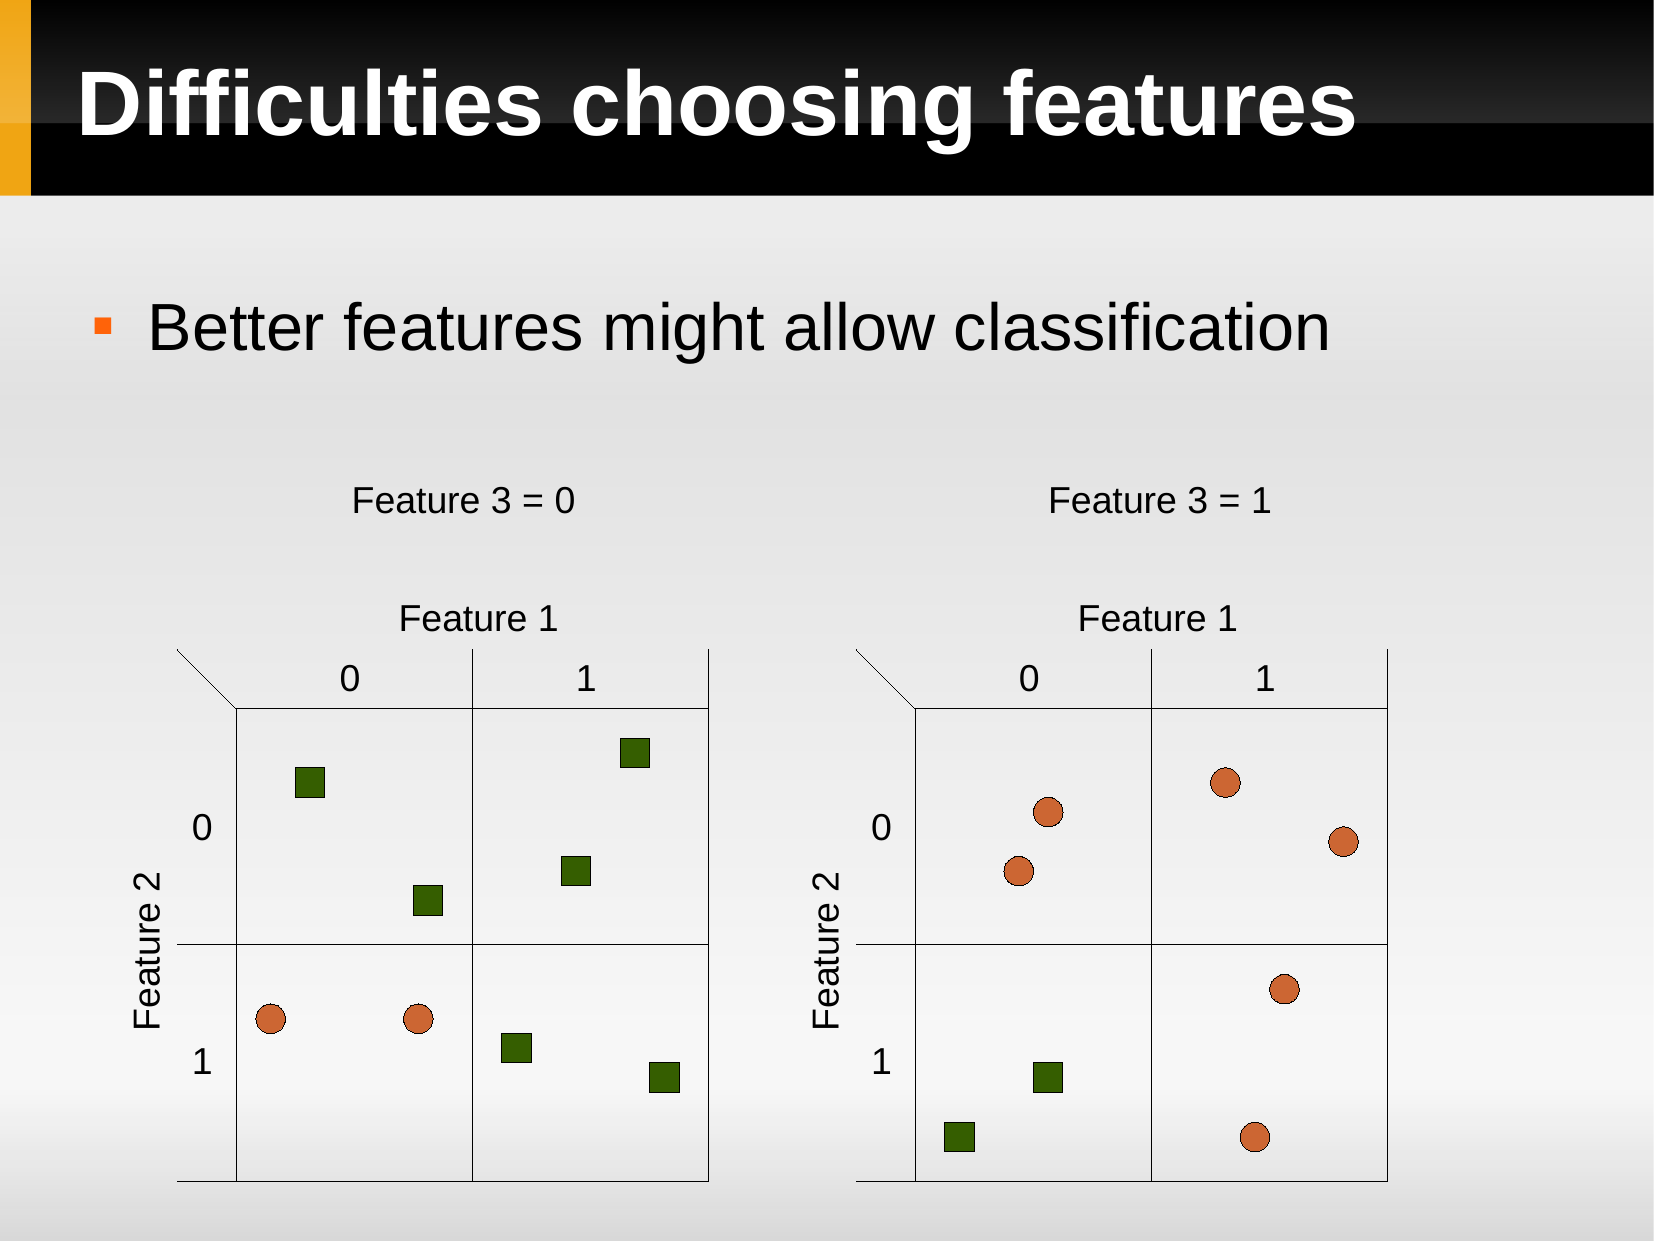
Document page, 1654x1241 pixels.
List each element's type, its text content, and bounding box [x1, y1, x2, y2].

text_box 1 [177, 1033, 228, 1091]
text_box Feature 1 [1062, 590, 1270, 648]
text_box [295, 767, 325, 798]
text_box [649, 1062, 680, 1093]
text_box [1033, 1062, 1063, 1093]
text_box 0 [1003, 649, 1055, 707]
title Difficulties choosing features [76, 0, 1565, 208]
text_box [1033, 797, 1064, 827]
text_box 1 [856, 1033, 907, 1091]
list Better features might allow classification [76, 290, 1565, 384]
text_box 0 [324, 649, 376, 707]
text_box [944, 1122, 975, 1152]
text_box Feature 1 [383, 590, 591, 648]
text_box [413, 885, 443, 916]
text_box 1 [561, 649, 612, 707]
picture [0, 0, 1654, 1241]
text_box [1003, 856, 1034, 886]
text_box [501, 1033, 532, 1063]
text_box [403, 1003, 434, 1034]
text_box [1240, 1122, 1270, 1152]
text_box [1328, 826, 1359, 857]
text_box [1269, 974, 1300, 1004]
text_box [255, 1003, 286, 1034]
text_box Feature 3 = 1 [1033, 472, 1288, 530]
text_box 0 [177, 799, 228, 857]
text_box Feature 2 [797, 856, 855, 1047]
text_box 1 [1240, 649, 1291, 707]
text_box Feature 2 [118, 856, 175, 1047]
text_box [1210, 767, 1241, 798]
text_box 0 [856, 799, 907, 857]
text_box [620, 738, 650, 768]
text_box Feature 3 = 0 [336, 472, 591, 530]
text_box [561, 856, 591, 886]
